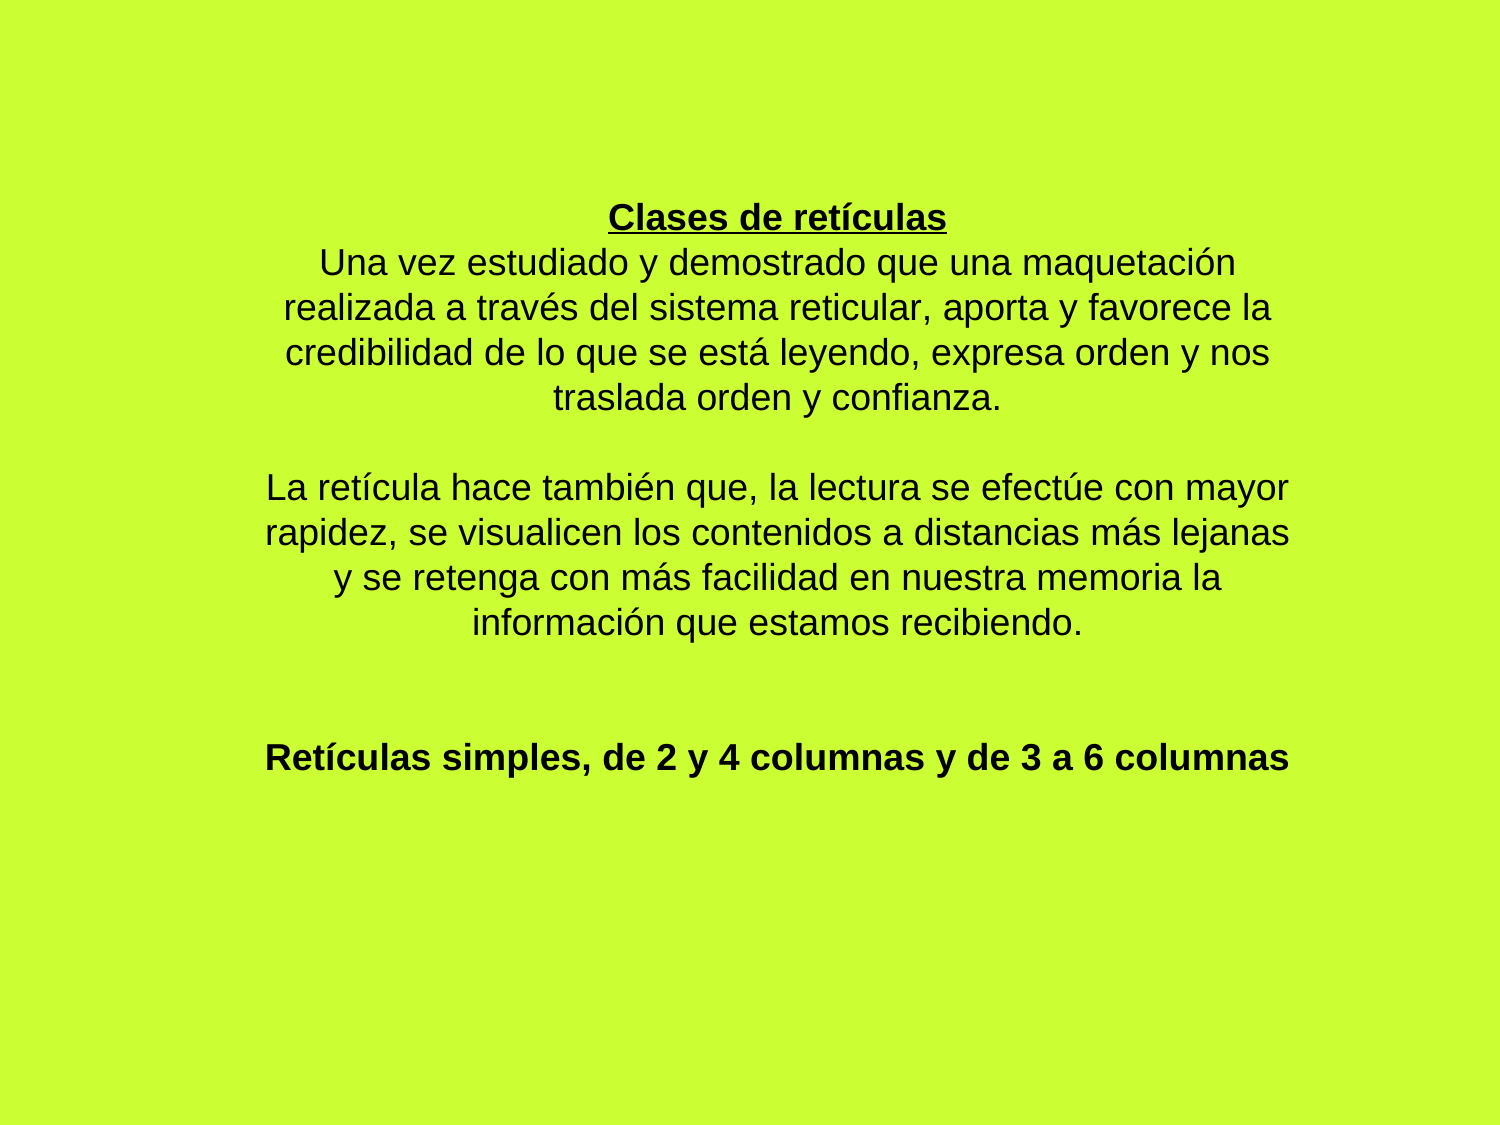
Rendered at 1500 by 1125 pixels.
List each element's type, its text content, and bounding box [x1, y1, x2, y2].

text_box Clases de retículas Una vez estudiado y demostrado que una maquetación realizada a través del sistema reticular, aporta y favorece la credibilidad de lo que se está leyendo, expresa orden y nos traslada orden y confianza. La retícula hace también que, la lectura se efectúe con mayor rapidez, se visualicen los contenidos a distancias más lejanas y se retenga con más facilidad en nuestra memoria la información que estamos recibiendo. Retículas simples, de 2 y 4 columnas y de 3 a 6 columnas [242, 184, 1314, 831]
